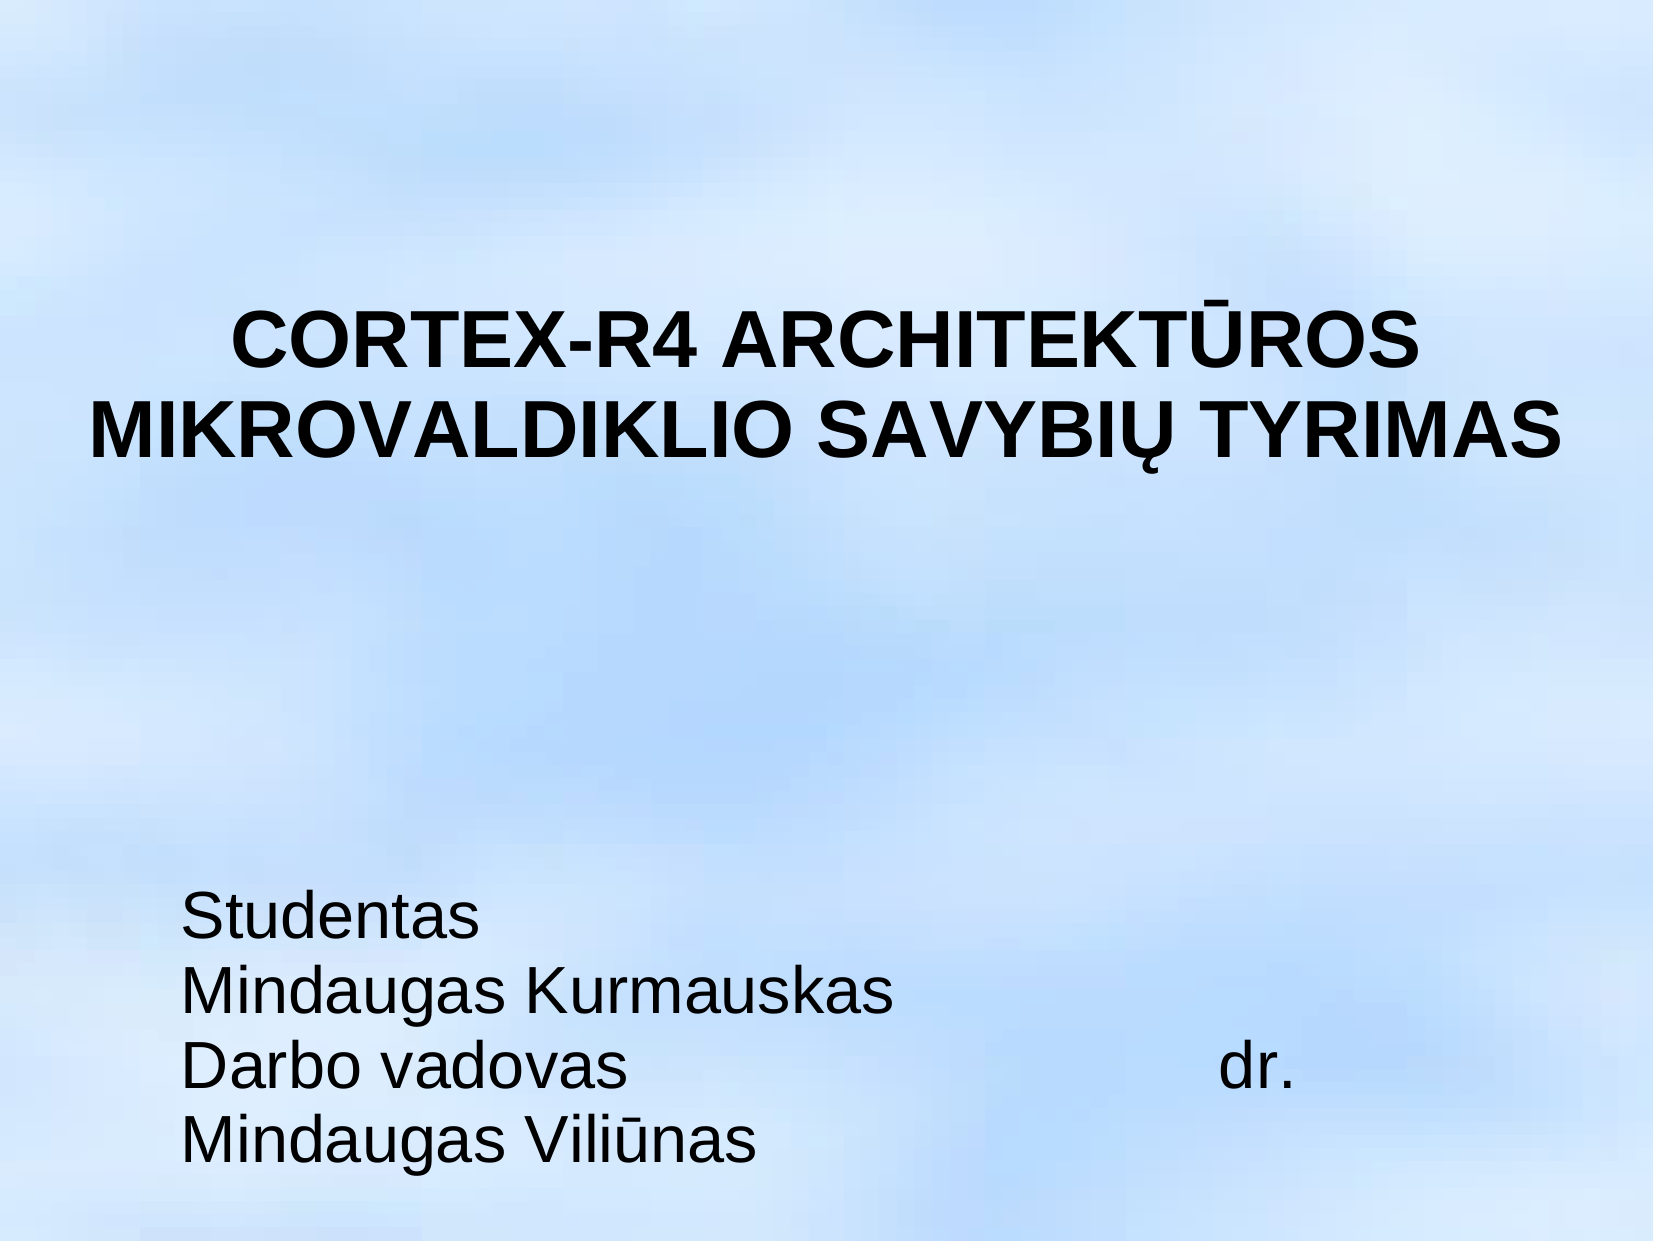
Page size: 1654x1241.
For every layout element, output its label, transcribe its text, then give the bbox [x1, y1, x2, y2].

picture [0, 0, 1654, 1241]
subtitle Studentas Mindaugas Kurmauskas Darbo vadovas dr. Mindaugas Viliūnas [180, 877, 1516, 1178]
title CORTEX-R4 ARCHITEKTŪROS MIKROVALDIKLIO SAVYBIŲ TYRIMAS [82, 49, 1571, 721]
